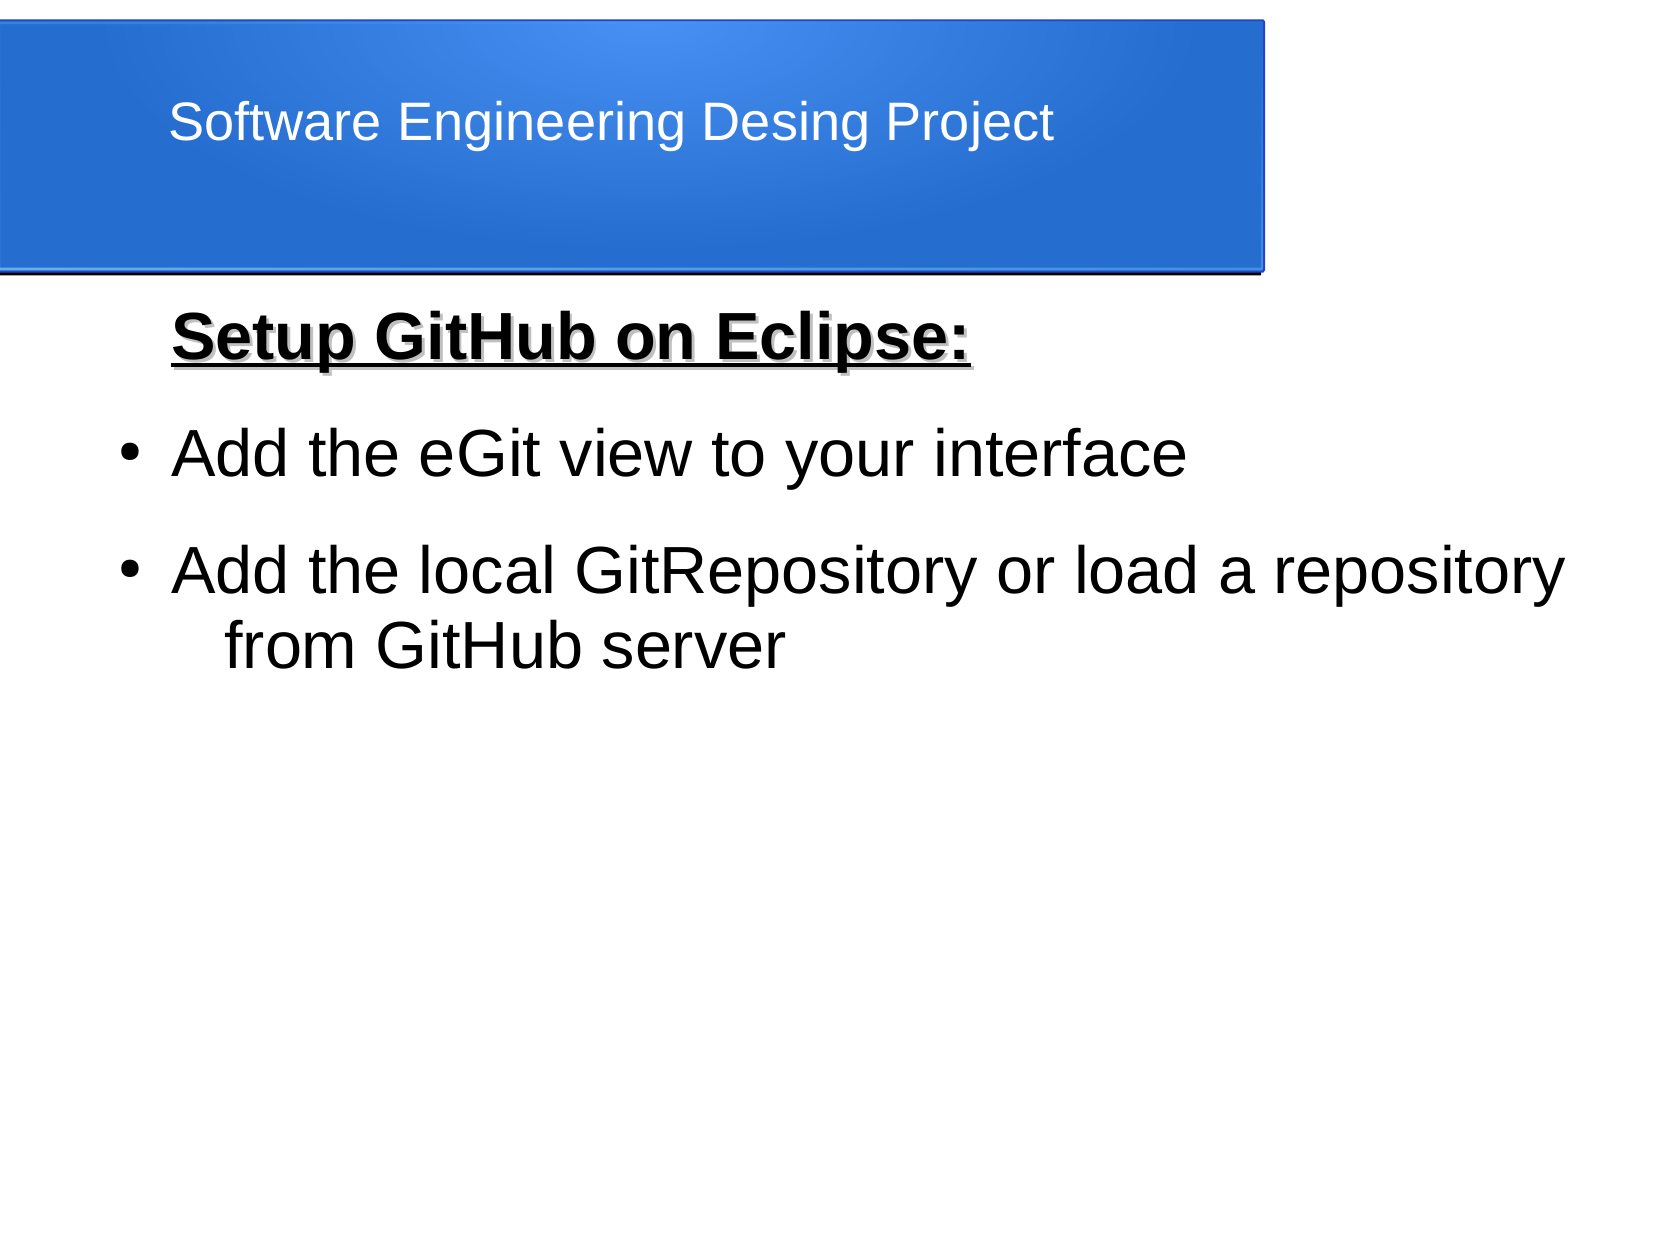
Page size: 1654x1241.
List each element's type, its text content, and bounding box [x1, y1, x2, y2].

list Setup GitHub on Eclipse: Add the eGit view to your interface Add the local GitRepository or load a repository from GitHub server [82, 299, 1571, 1019]
text_box Software Engineering Desing Project [153, 83, 1071, 201]
